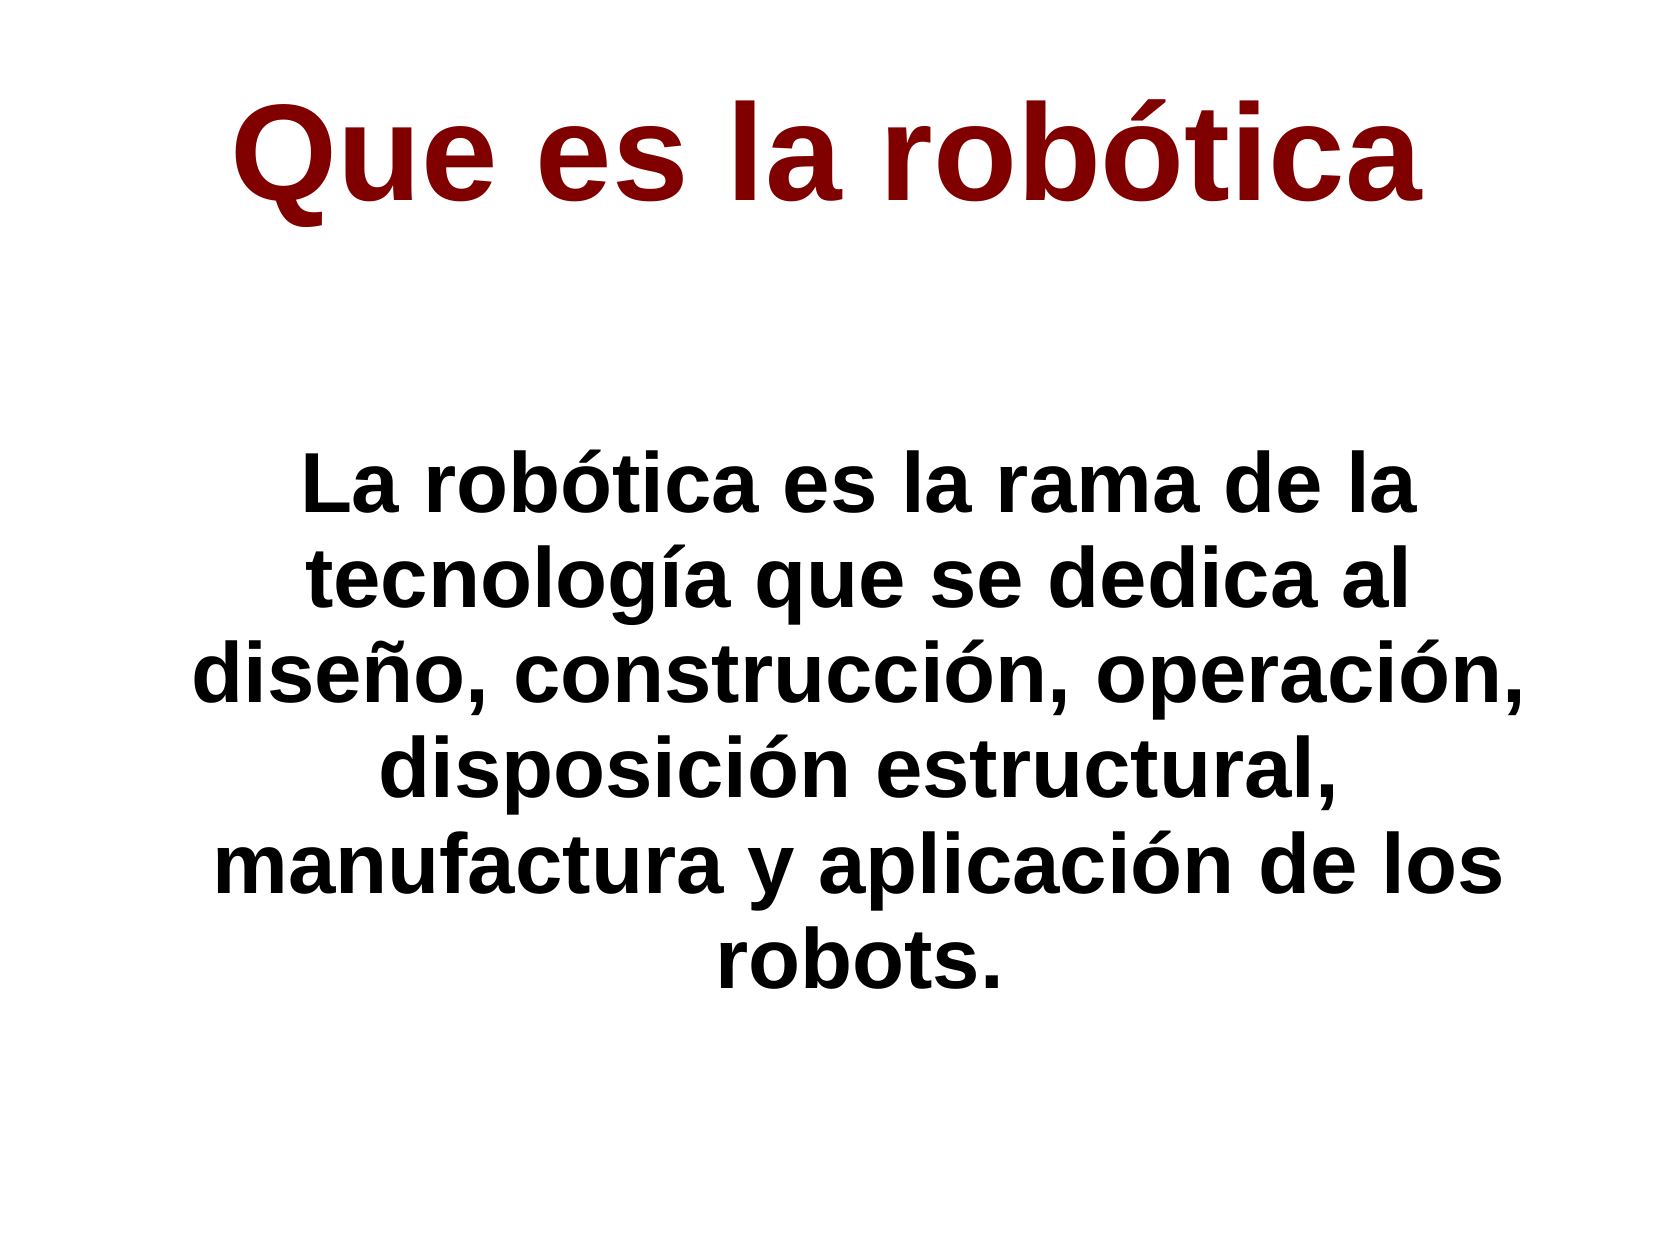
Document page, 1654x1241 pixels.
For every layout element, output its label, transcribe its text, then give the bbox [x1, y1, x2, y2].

list La robótica es la rama de la tecnología que se dedica al diseño, construcción, operación, disposición estructural, manufactura y aplicación de los robots. [82, 290, 1571, 1010]
title Que es la robótica [82, 49, 1571, 257]
